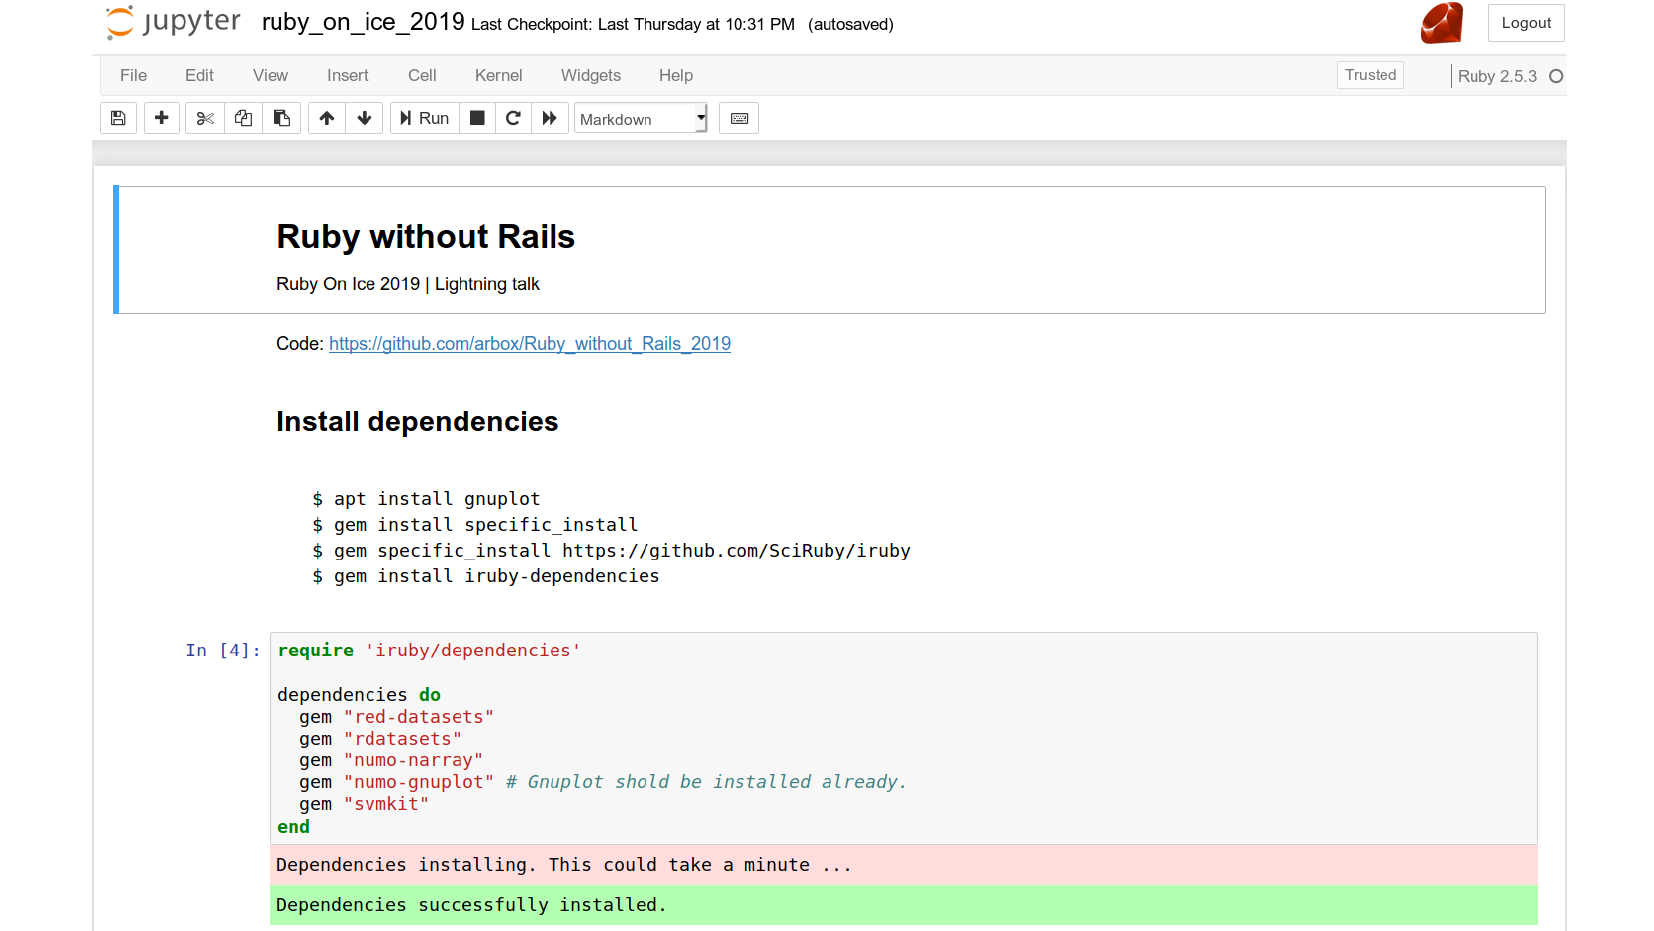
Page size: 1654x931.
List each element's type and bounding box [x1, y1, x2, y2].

picture [92, 1, 1567, 931]
